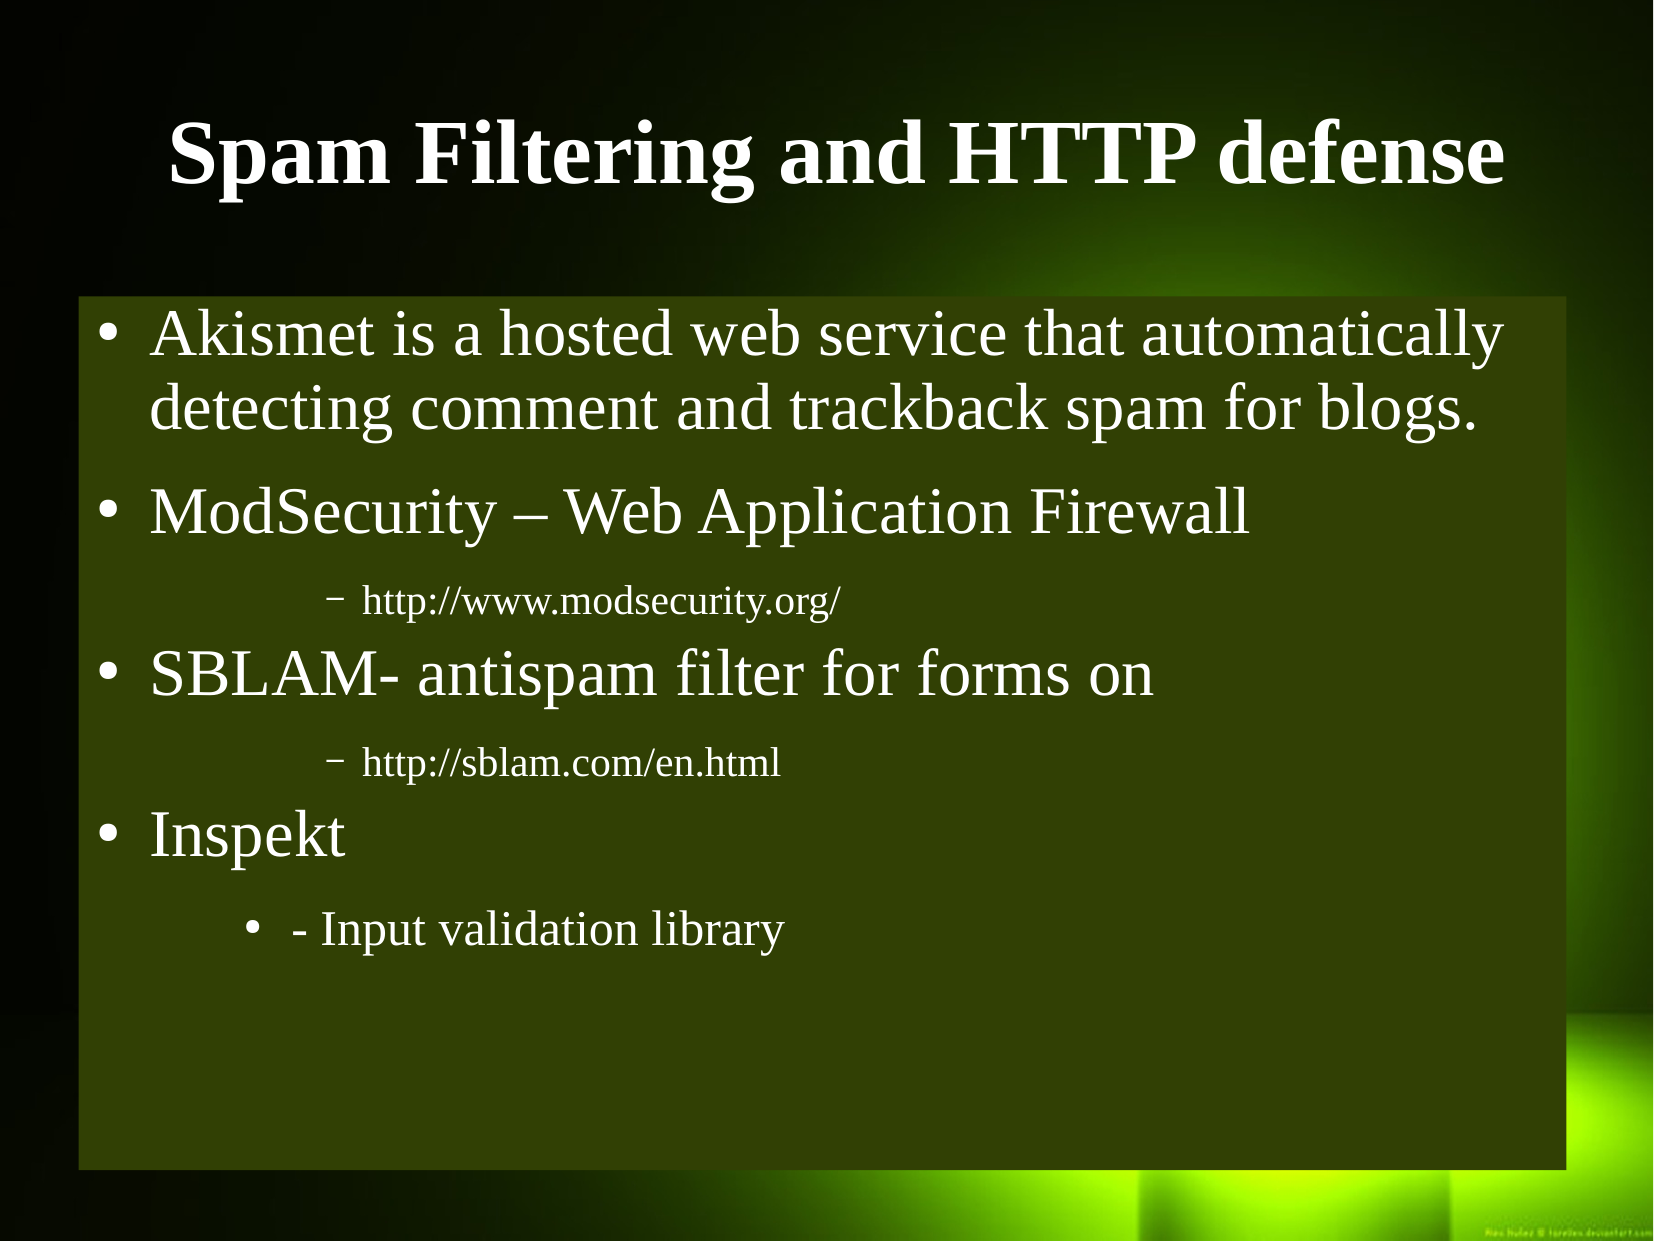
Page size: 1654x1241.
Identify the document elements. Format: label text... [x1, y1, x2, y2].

title Spam Filtering and HTTP defense [82, 49, 1571, 257]
list Akismet is a hosted web service that automatically detecting comment and trackback spam for blogs. ModSecurity – Web Application Firewall http://www.modsecurity.org/ SBLAM- antispam filter for forms on http://sblam.com/en.html Inspekt - Input validation library [78, 296, 1567, 1171]
picture [0, 0, 1654, 1241]
